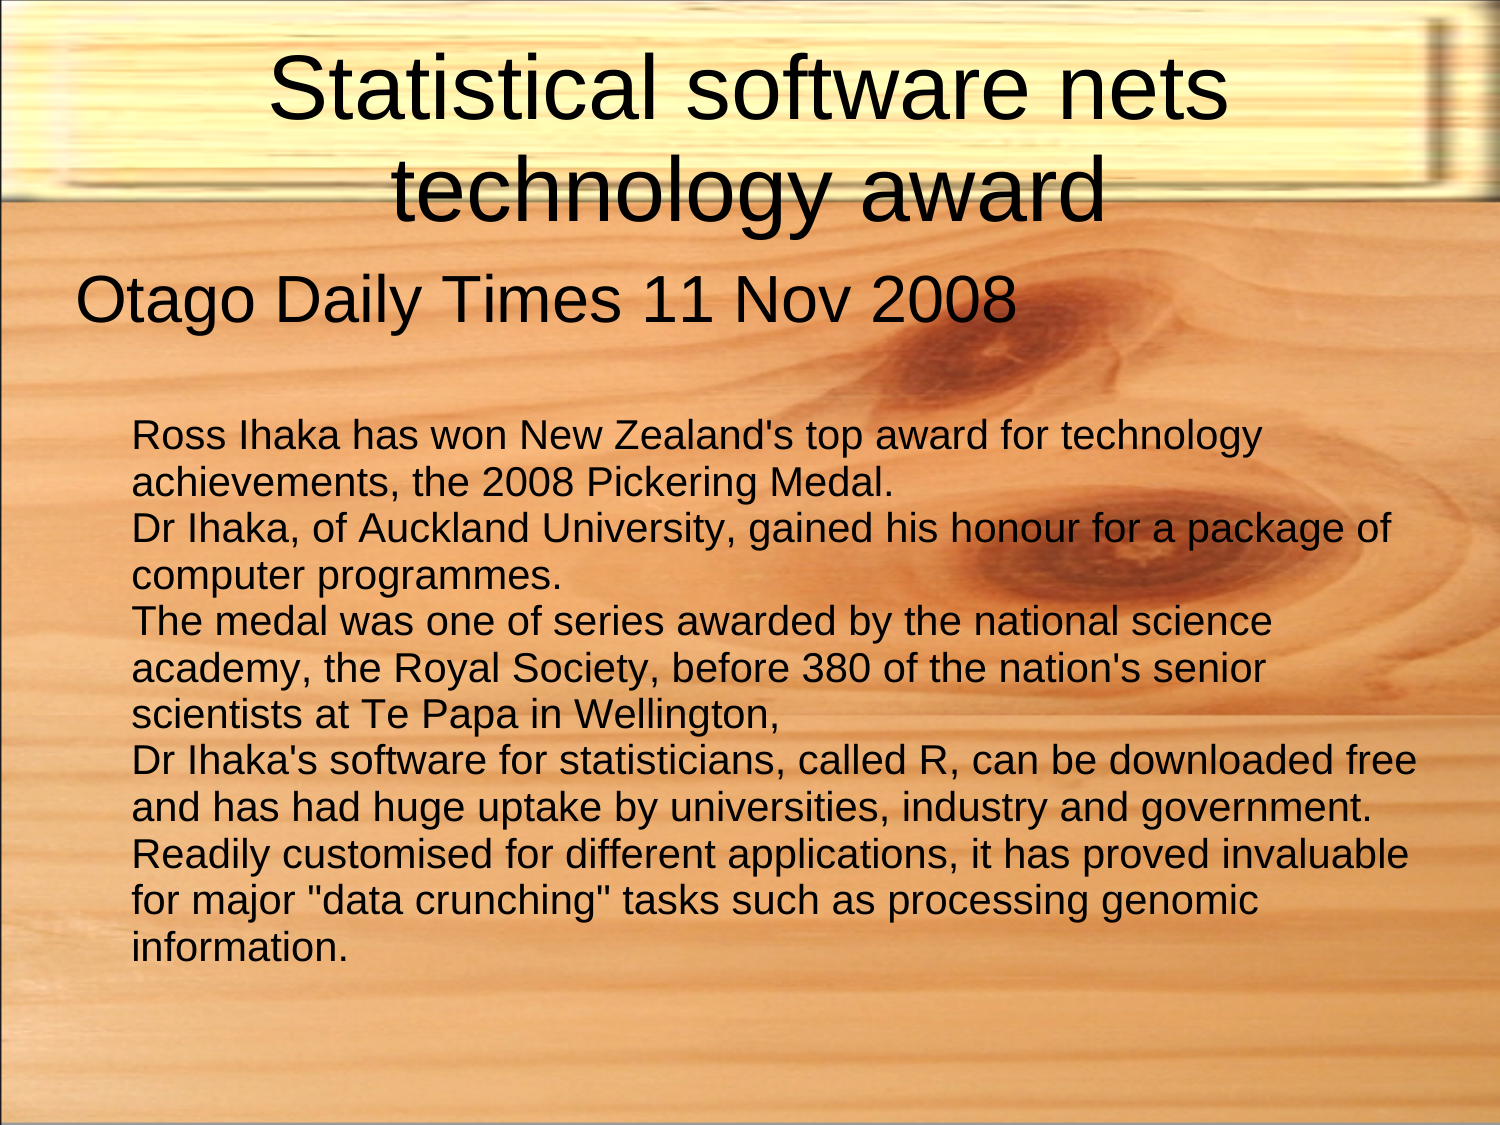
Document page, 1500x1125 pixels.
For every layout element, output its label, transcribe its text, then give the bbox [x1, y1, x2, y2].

picture [0, 0, 1500, 1125]
title Statistical software nets technology award [75, 36, 1426, 242]
list Otago Daily Times 11 Nov 2008 Ross Ihaka has won New Zealand's top award for technology achievements, the 2008 Pickering Medal. Dr Ihaka, of Auckland University, gained his honour for a package of computer programmes. The medal was one of series awarded by the national science academy, the Royal Society, before 380 of the nation's senior scientists at Te Papa in Wellington, Dr Ihaka's software for statisticians, called R, can be downloaded free and has had huge uptake by universities, industry and government. Readily customised for different applications, it has proved invaluable for major "data crunching" tasks such as processing genomic information. [75, 262, 1426, 1006]
